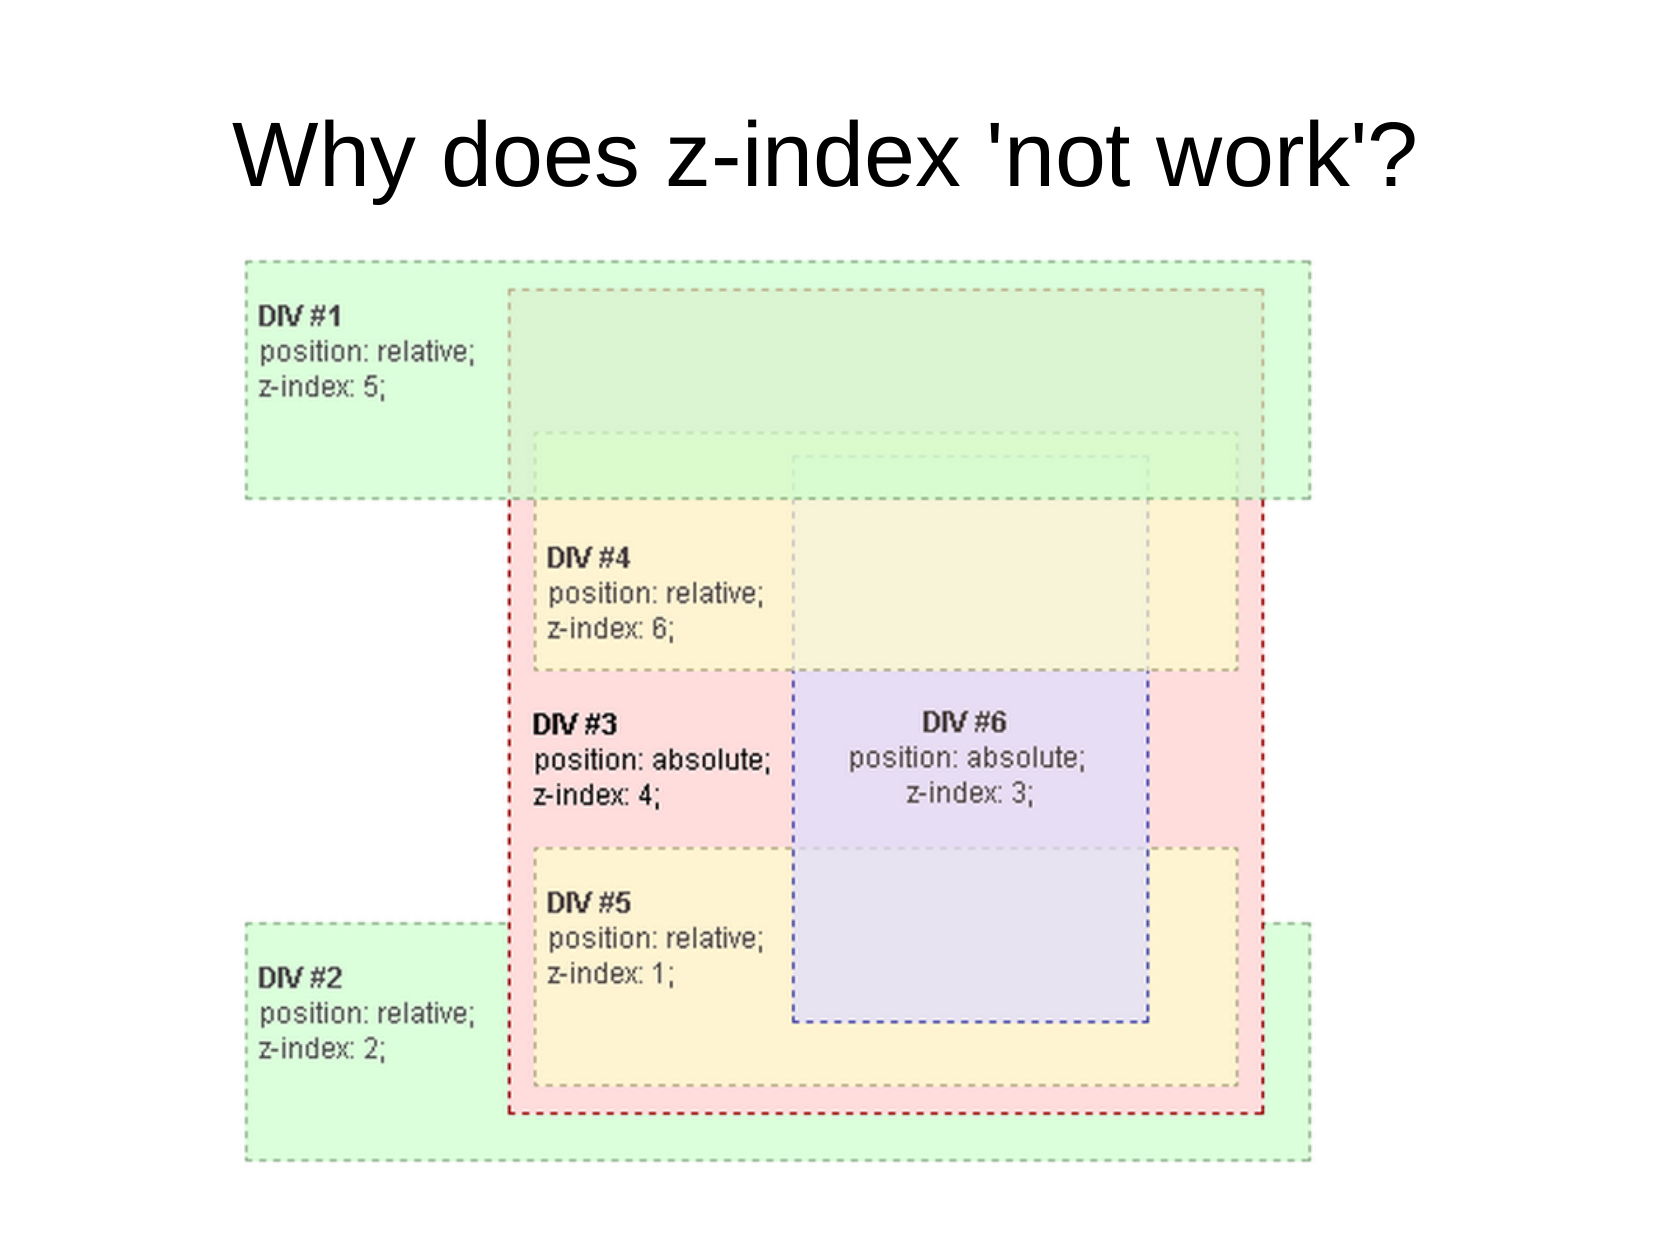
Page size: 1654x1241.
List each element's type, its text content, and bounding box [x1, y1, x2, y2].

title Why does z-index 'not work'? [82, 49, 1571, 257]
picture [240, 256, 1316, 1176]
